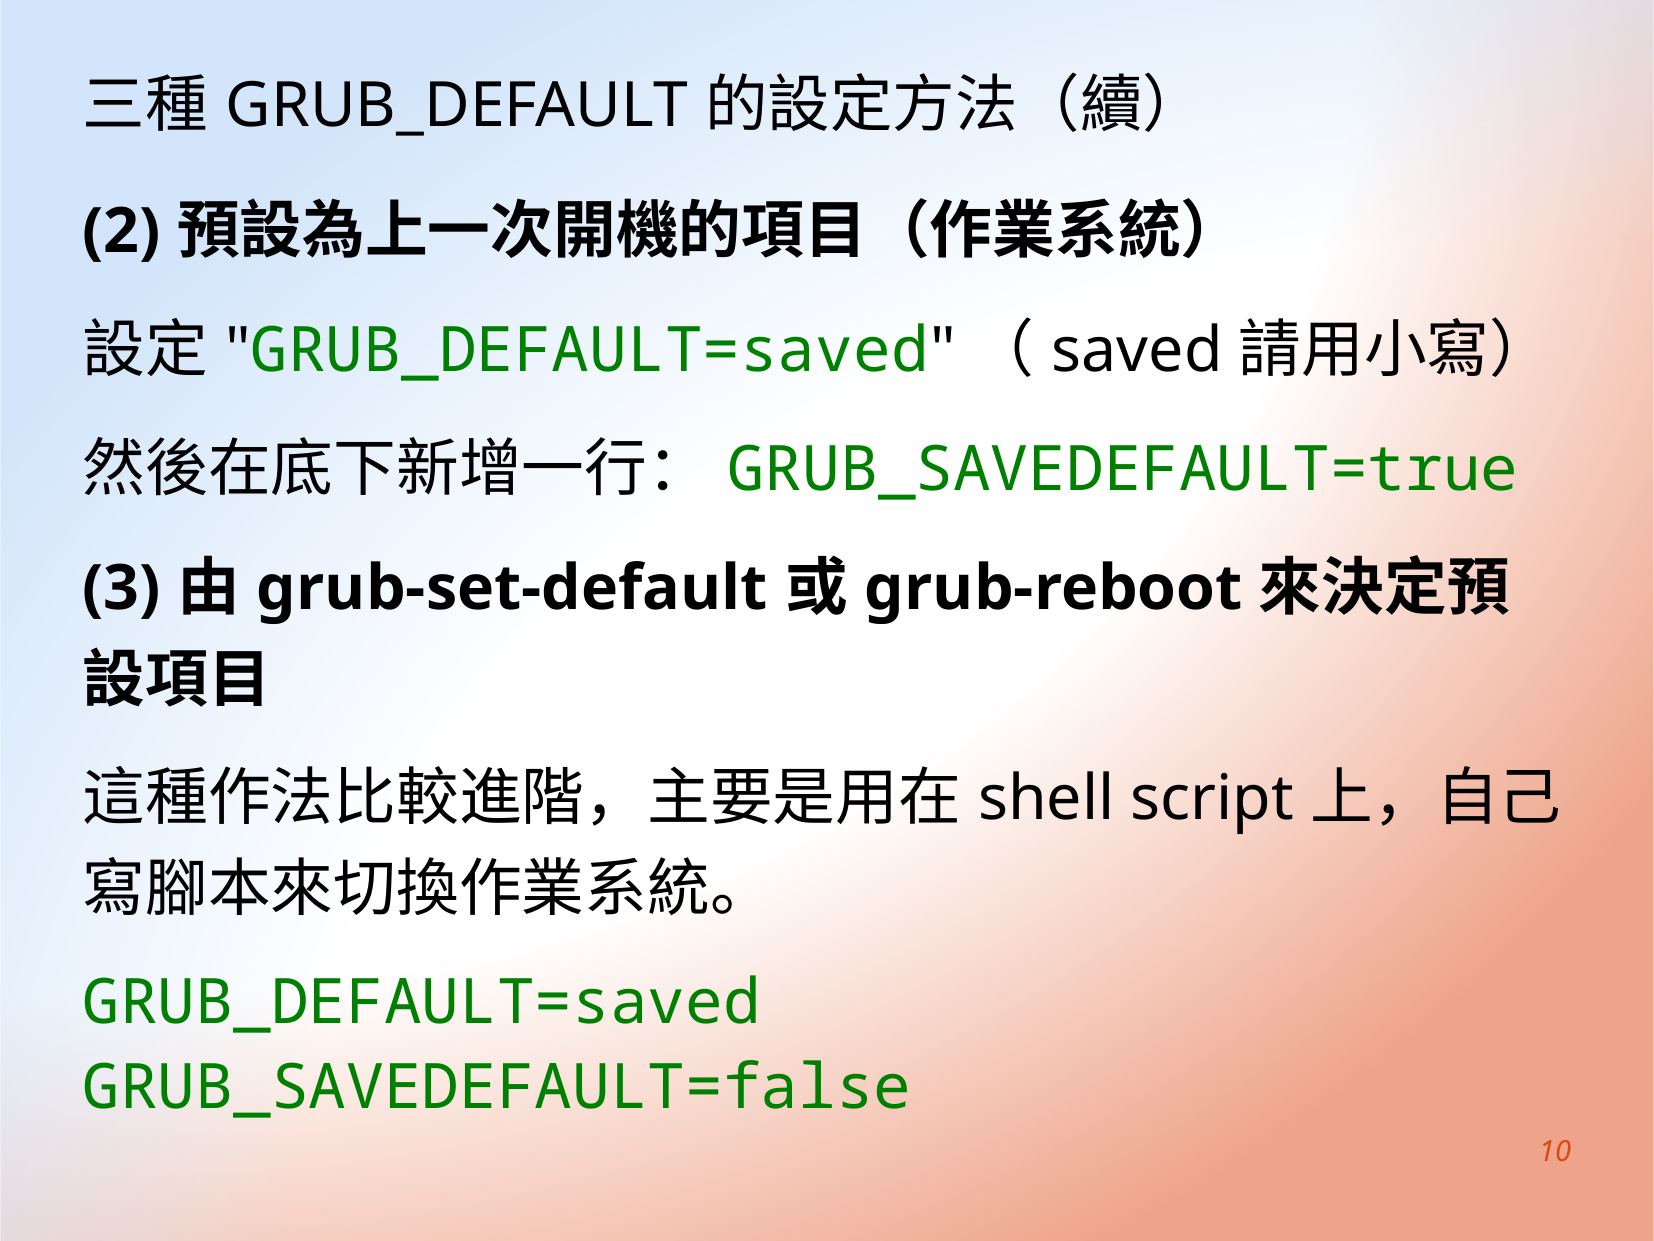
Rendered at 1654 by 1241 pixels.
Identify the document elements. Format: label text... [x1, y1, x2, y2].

list (2)預設為上一次開機的項目（作業系統） 設定"GRUB_DEFAULT=saved"（saved請用小寫） 然後在底下新增一行：GRUB_SAVEDEFAULT=true (3)由grub-set-default或grub-reboot來決定預設項目 這種作法比較進階，主要是用在shell script上，自己寫腳本來切換作業系統。 GRUB_DEFAULT=saved GRUB_SAVEDEFAULT=false [82, 180, 1571, 1201]
picture [0, 0, 1654, 1241]
title 三種GRUB_DEFAULT的設定方法（續） [82, 49, 1571, 151]
